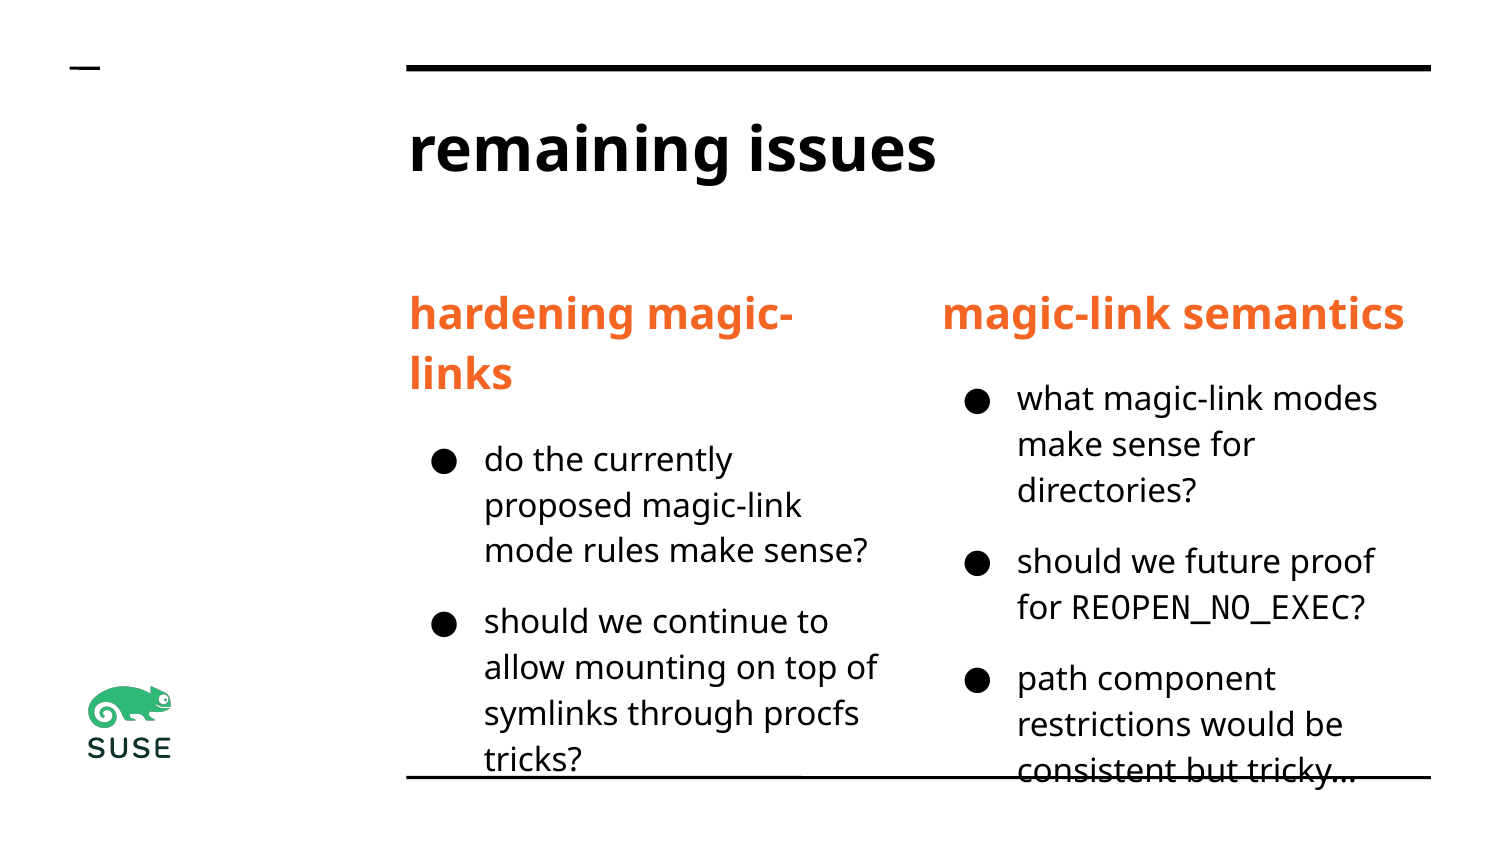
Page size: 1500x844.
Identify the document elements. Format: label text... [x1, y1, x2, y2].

list magic-link semantics what magic-link modes make sense for directories? should we future proof for REOPEN_NO_EXEC? path component restrictions would be consistent but tricky… [926, 262, 1431, 756]
list hardening magic-links do the currently proposed magic-link mode rules make sense? should we continue to allow mounting on top of symlinks through procfs tricks? [393, 262, 898, 756]
title remaining issues [393, 94, 1431, 199]
picture [69, 667, 190, 778]
